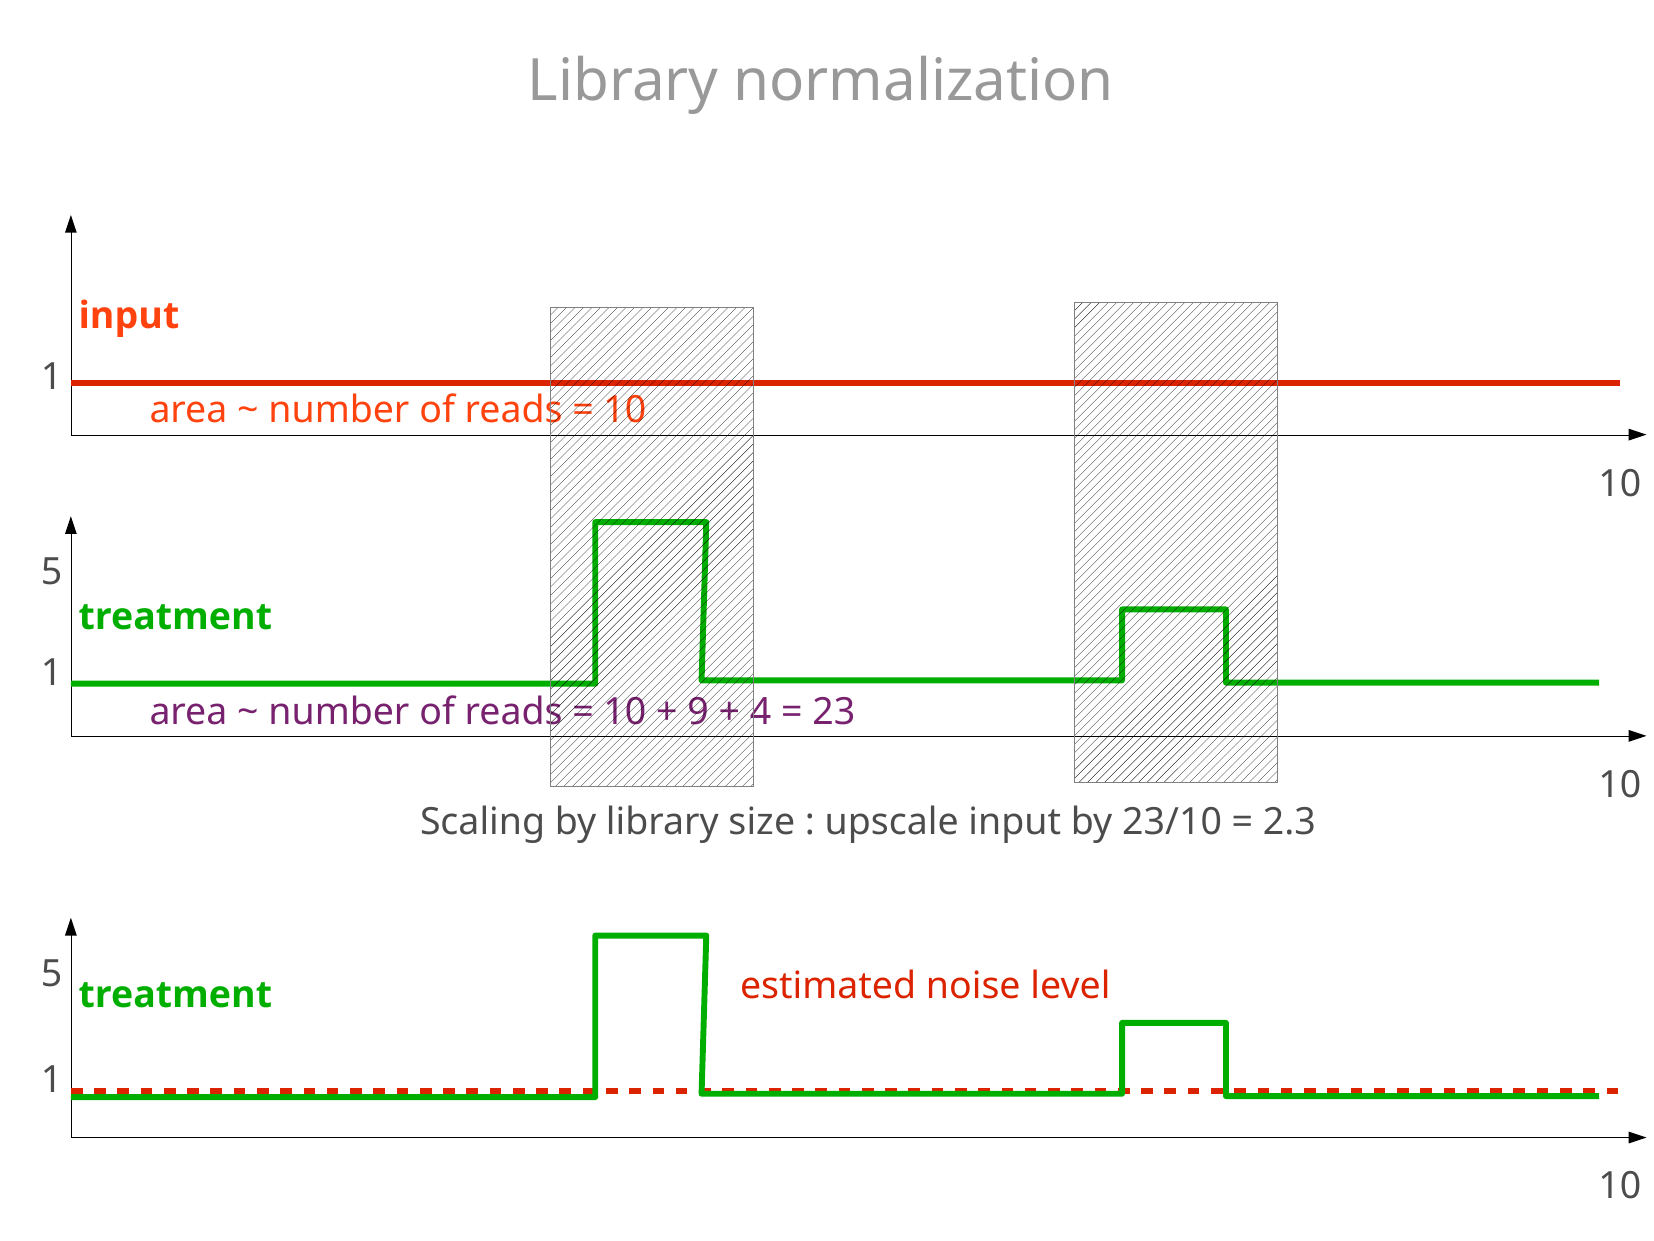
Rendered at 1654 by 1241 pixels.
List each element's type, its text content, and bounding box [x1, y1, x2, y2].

text_box treatment [63, 960, 288, 1027]
text_box 5 [25, 537, 78, 604]
text_box area ~ number of reads = 10 + 9 + 4 = 23 [134, 687, 550, 743]
title Library normalization [76, 2, 1565, 154]
text_box treatment [63, 582, 288, 649]
text_box 5 [25, 939, 78, 1006]
text_box 10 [1583, 1151, 1654, 1218]
text_box 1 [25, 637, 78, 704]
text_box input [63, 281, 195, 348]
text_box 10 [1583, 750, 1654, 817]
text_box area ~ number of reads = 10 [134, 375, 550, 442]
text_box [1074, 302, 1278, 783]
text_box estimated noise level [725, 950, 1124, 1017]
text_box area ~ number of reads = 10 + 9 + 4 = 23 [134, 676, 550, 680]
text_box 1 [25, 342, 78, 409]
text_box 10 [1583, 448, 1654, 515]
text_box Scaling by library size : upscale input by 23/10 = 2.3 [405, 786, 1326, 853]
text_box 1 [25, 1045, 78, 1112]
text_box area ~ number of reads = 10 + 9 + 4 = 23 [754, 684, 870, 743]
text_box [550, 307, 754, 787]
